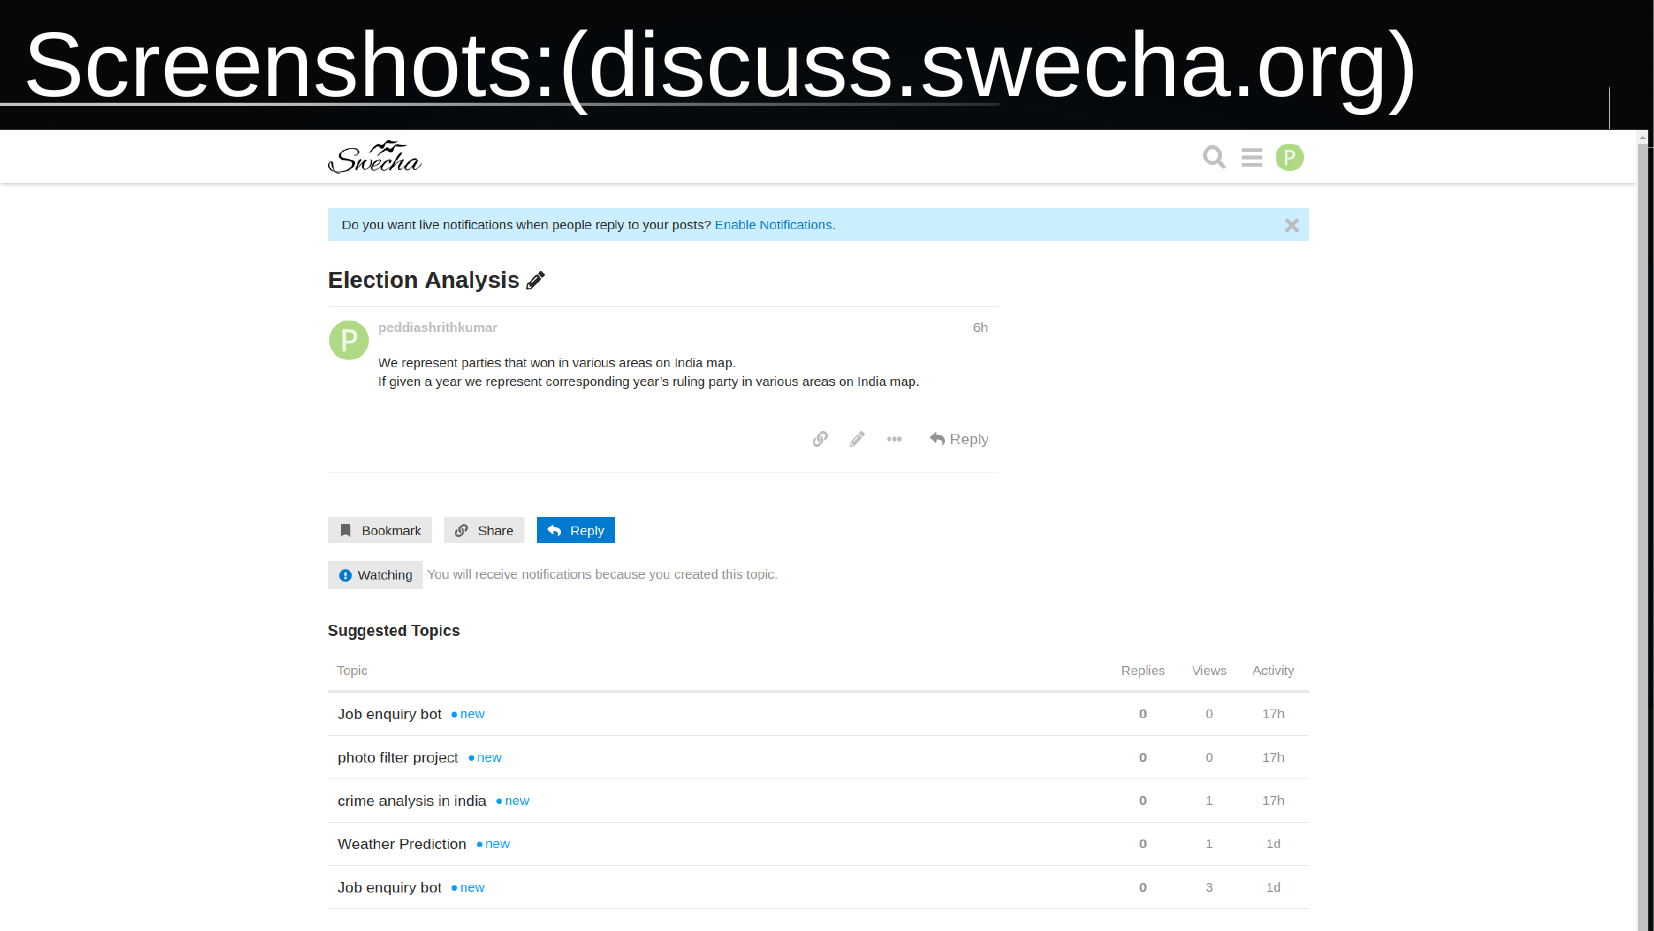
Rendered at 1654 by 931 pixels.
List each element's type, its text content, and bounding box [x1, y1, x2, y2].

title Screenshots:(discuss.swecha.org) [23, 11, 1589, 119]
picture [0, 0, 1654, 931]
